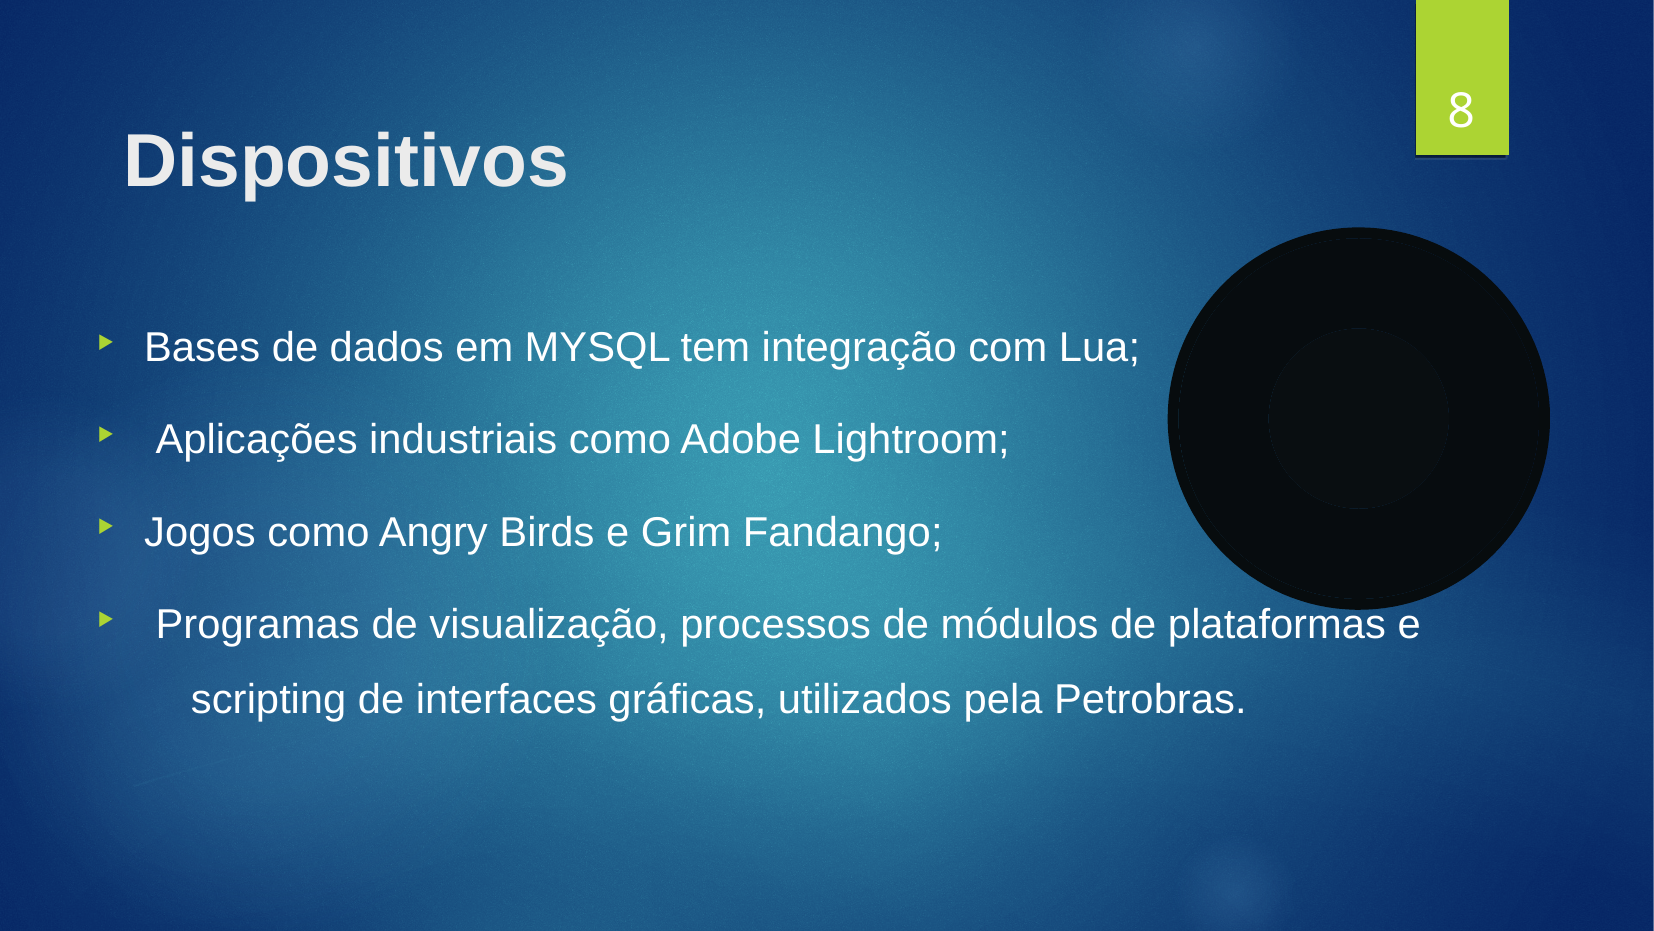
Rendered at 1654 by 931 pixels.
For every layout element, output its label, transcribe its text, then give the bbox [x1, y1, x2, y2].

text_box [1404, 40, 1518, 47]
title Dispositivos [108, 103, 1325, 260]
text_box 8 [1404, 47, 1518, 153]
list Bases de dados em MYSQL tem integração com Lua; Aplicações industriais como Adobe Lightroom; Jogos como Angry Birds e Grim Fandango; Programas de visualização, processos de módulos de plataformas e scripting de interfaces gráficas, utilizados pela Petrobras. [82, 287, 1571, 827]
